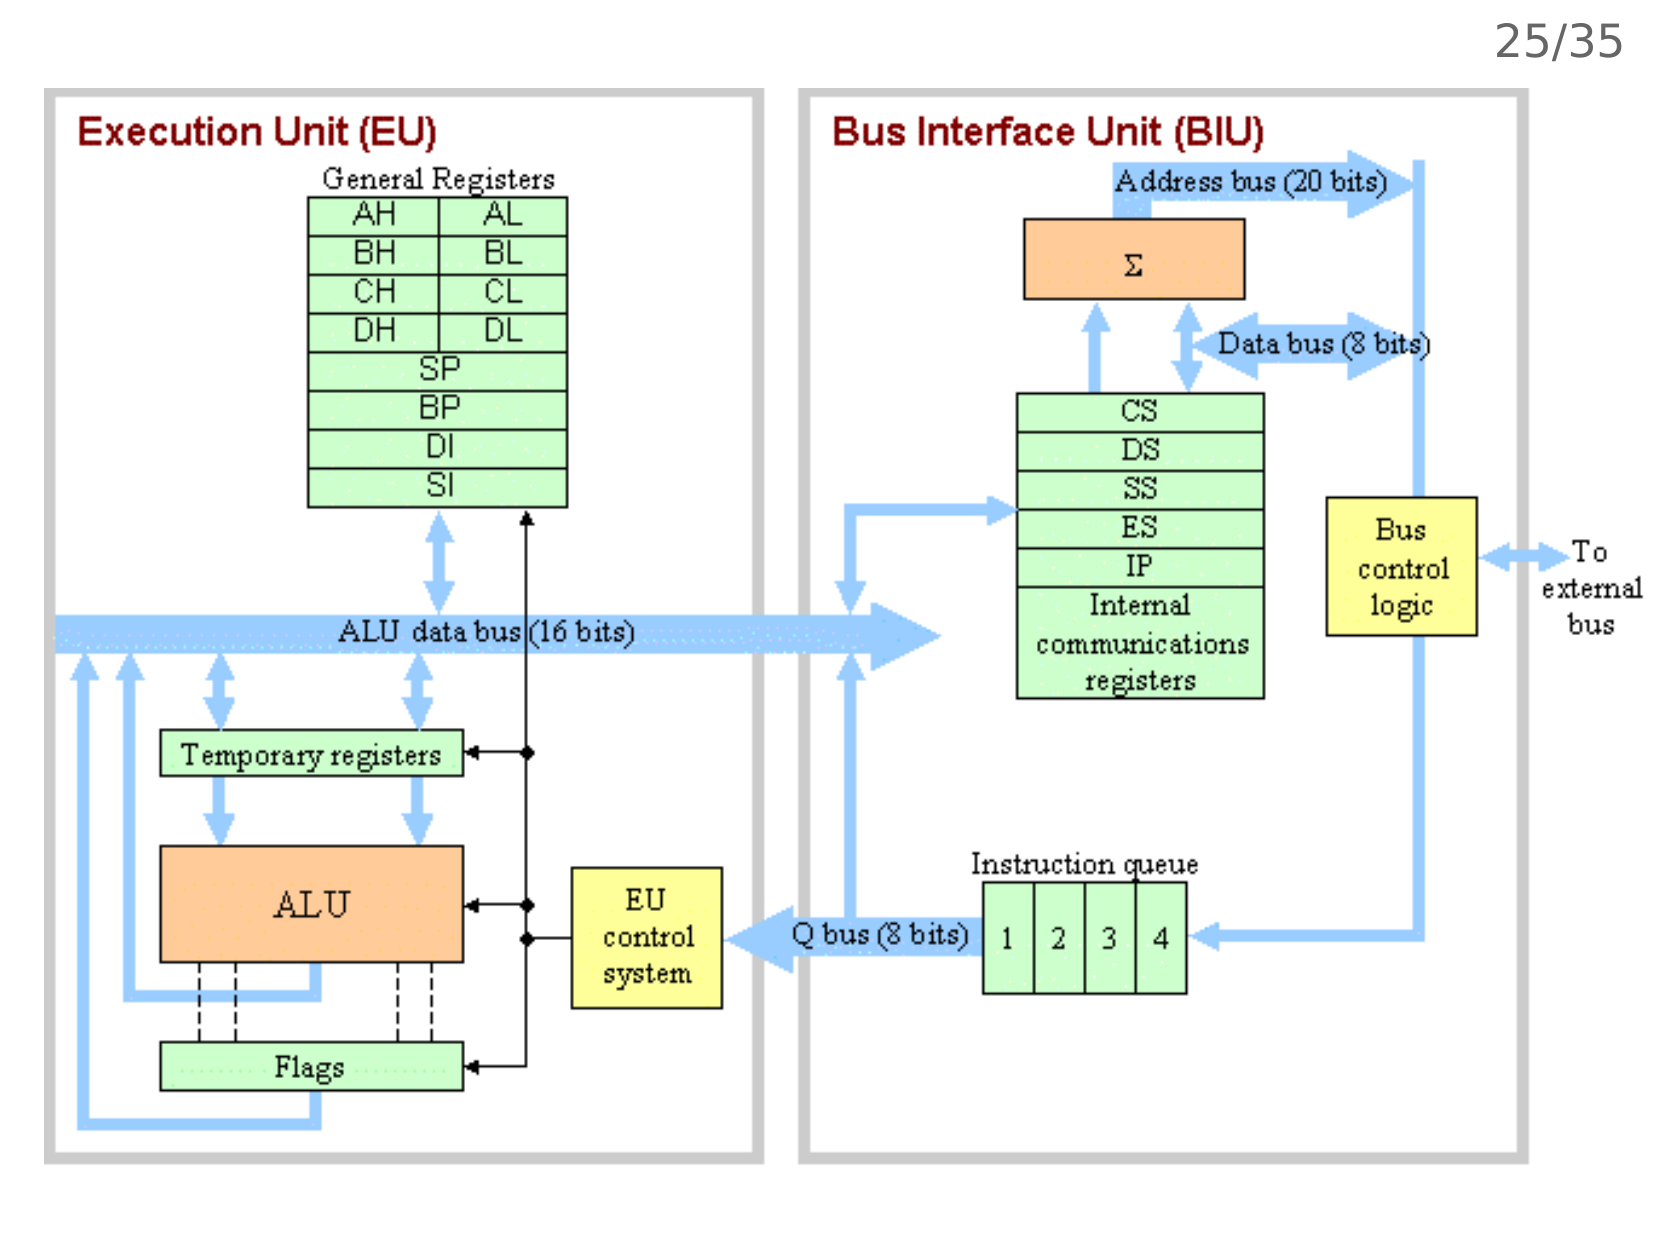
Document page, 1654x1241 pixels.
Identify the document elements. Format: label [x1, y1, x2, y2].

picture [44, 88, 1653, 1182]
